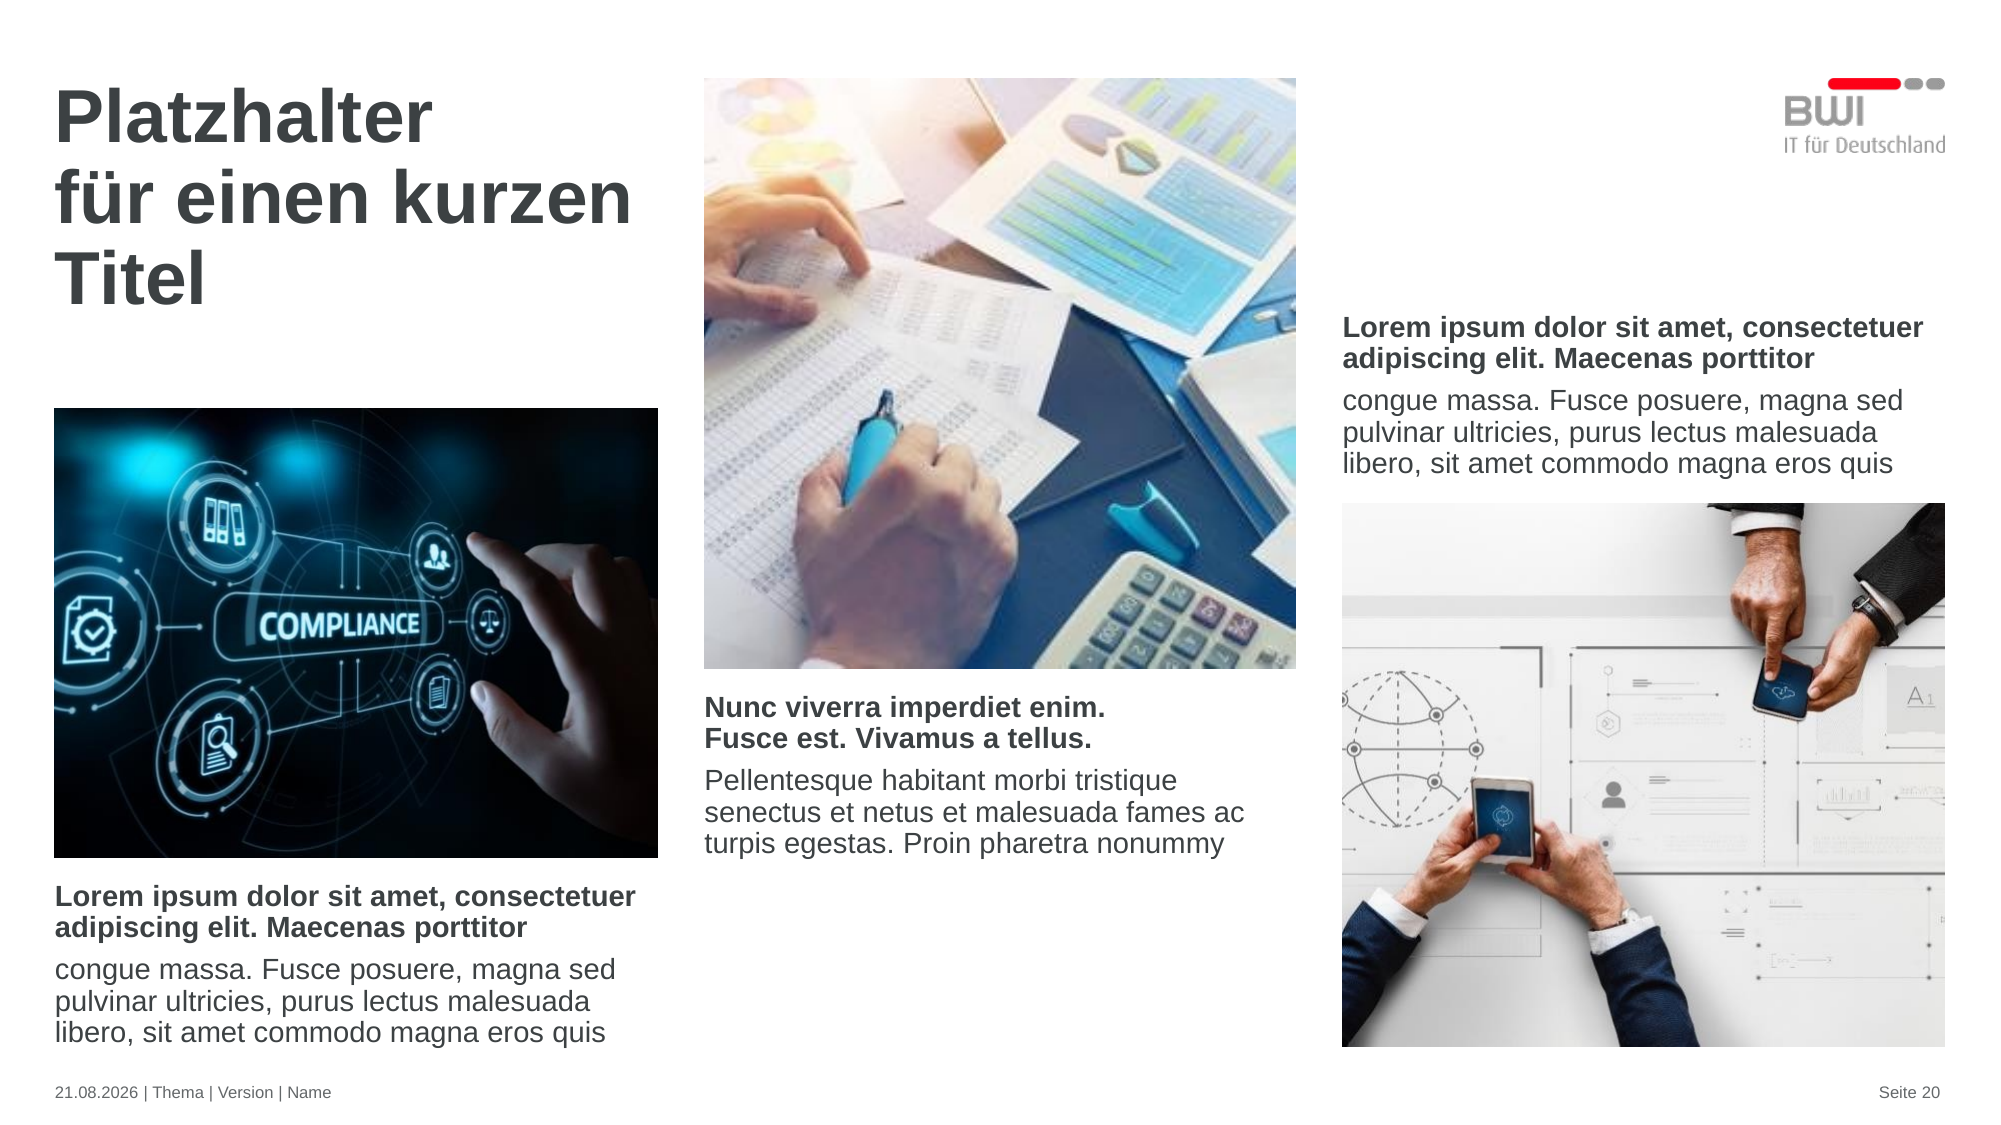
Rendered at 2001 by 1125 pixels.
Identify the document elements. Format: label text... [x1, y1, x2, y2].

slide_number Seite <number> [1820, 1079, 1945, 1104]
list Nunc viverra imperdiet enim. Fusce est. Vivamus a tellus. Pellentesque habitant morbi tristique senectus et netus et malesuada fames ac turpis egestas. Proin pharetra nonummy [704, 692, 1295, 858]
title Platzhalter für einen kurzen Titel [55, 78, 646, 362]
picture [129, 515, 140, 520]
picture [1785, 78, 1945, 153]
picture [54, 602, 61, 615]
list Lorem ipsum dolor sit amet, consectetuer adipiscing elit. Maecenas porttitor congue massa. Fusce posuere, magna sed pulvinar ultricies, purus lectus malesuada libero, sit amet commodo magna eros quis [1342, 314, 1945, 480]
picture [124, 562, 131, 574]
picture [1342, 503, 1945, 1047]
list Lorem ipsum dolor sit amet, consectetuer adipiscing elit. Maecenas porttitor congue massa. Fusce posuere, magna sed pulvinar ultricies, purus lectus malesuada libero, sit amet commodo magna eros quis [54, 881, 646, 1047]
picture [704, 78, 1296, 669]
picture [109, 445, 117, 453]
picture [54, 408, 658, 858]
